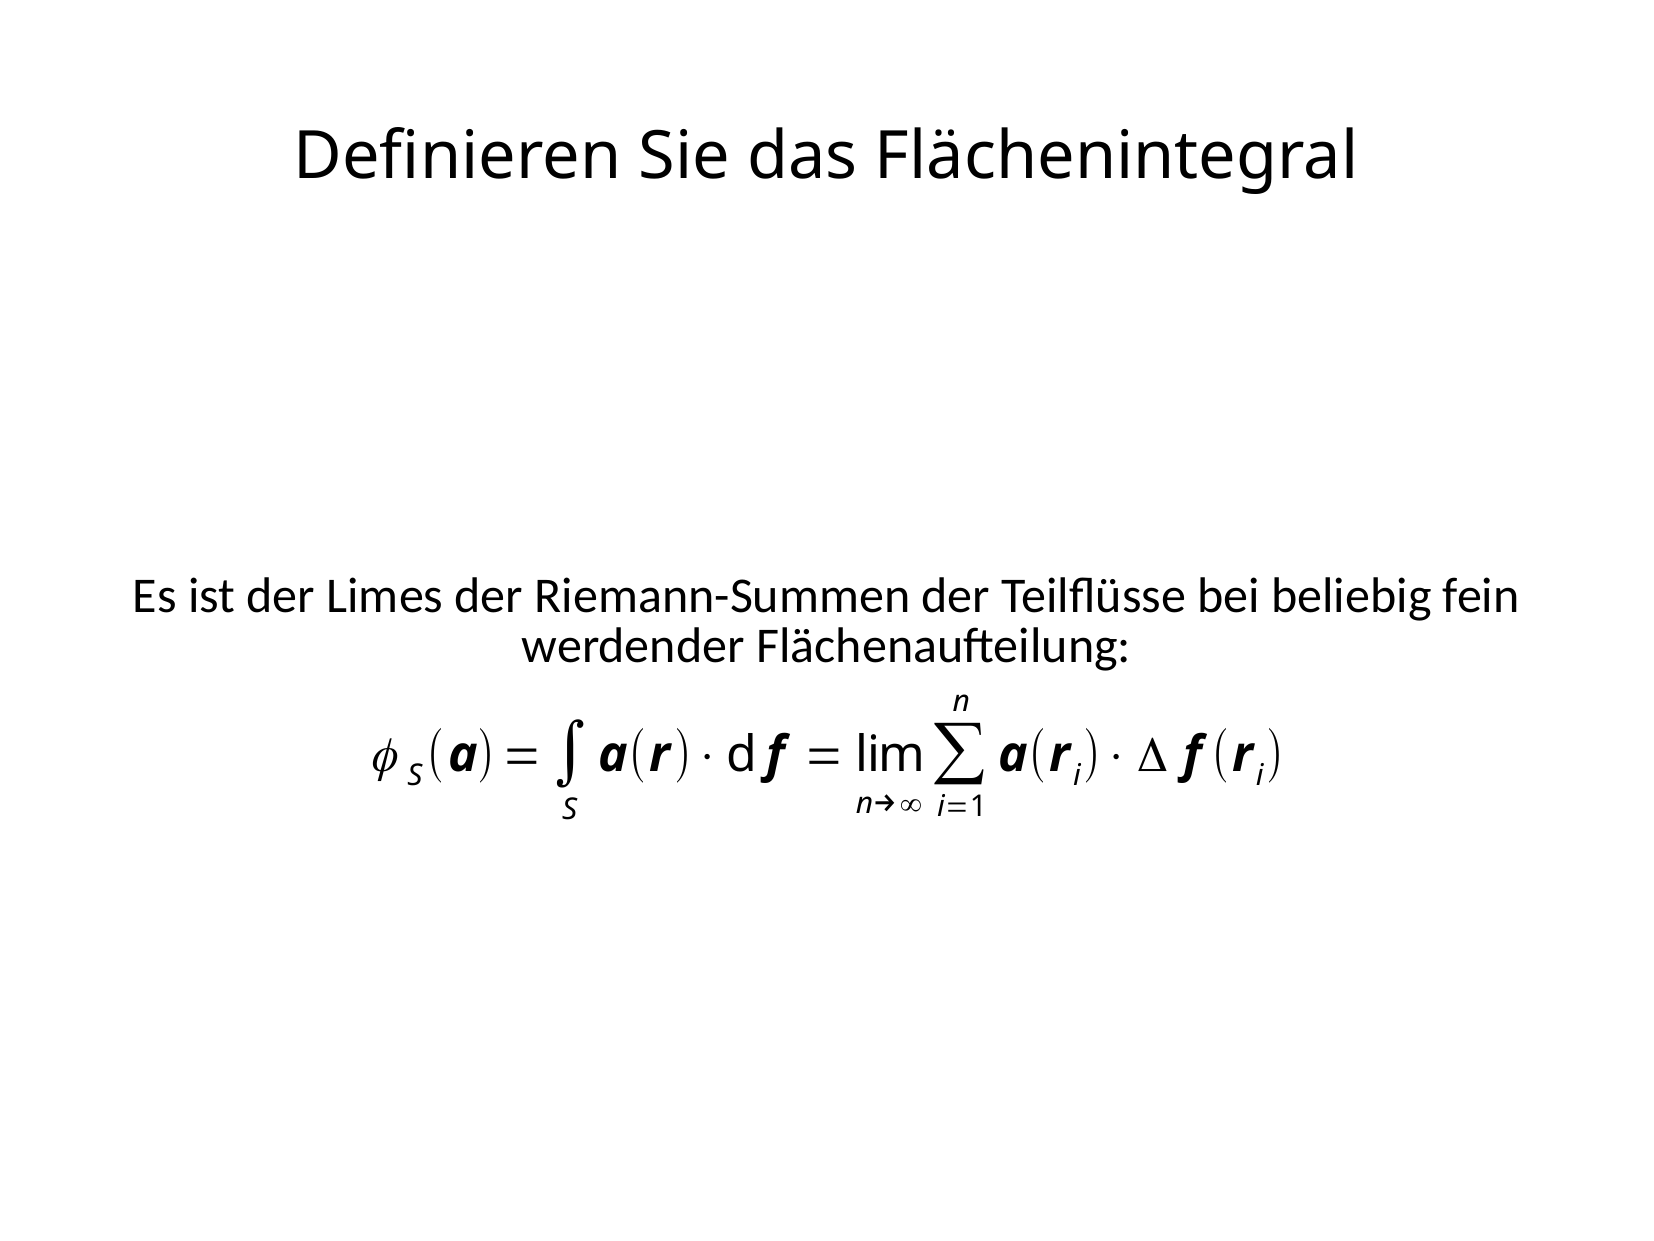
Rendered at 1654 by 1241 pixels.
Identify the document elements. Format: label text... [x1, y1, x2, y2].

subtitle Es ist der Limes der Riemann-Summen der Teilflüsse bei beliebig fein werdender Flächenaufteilung: [82, 290, 1571, 1010]
title Definieren Sie das Flächenintegral [82, 49, 1571, 257]
chart [363, 683, 1290, 829]
